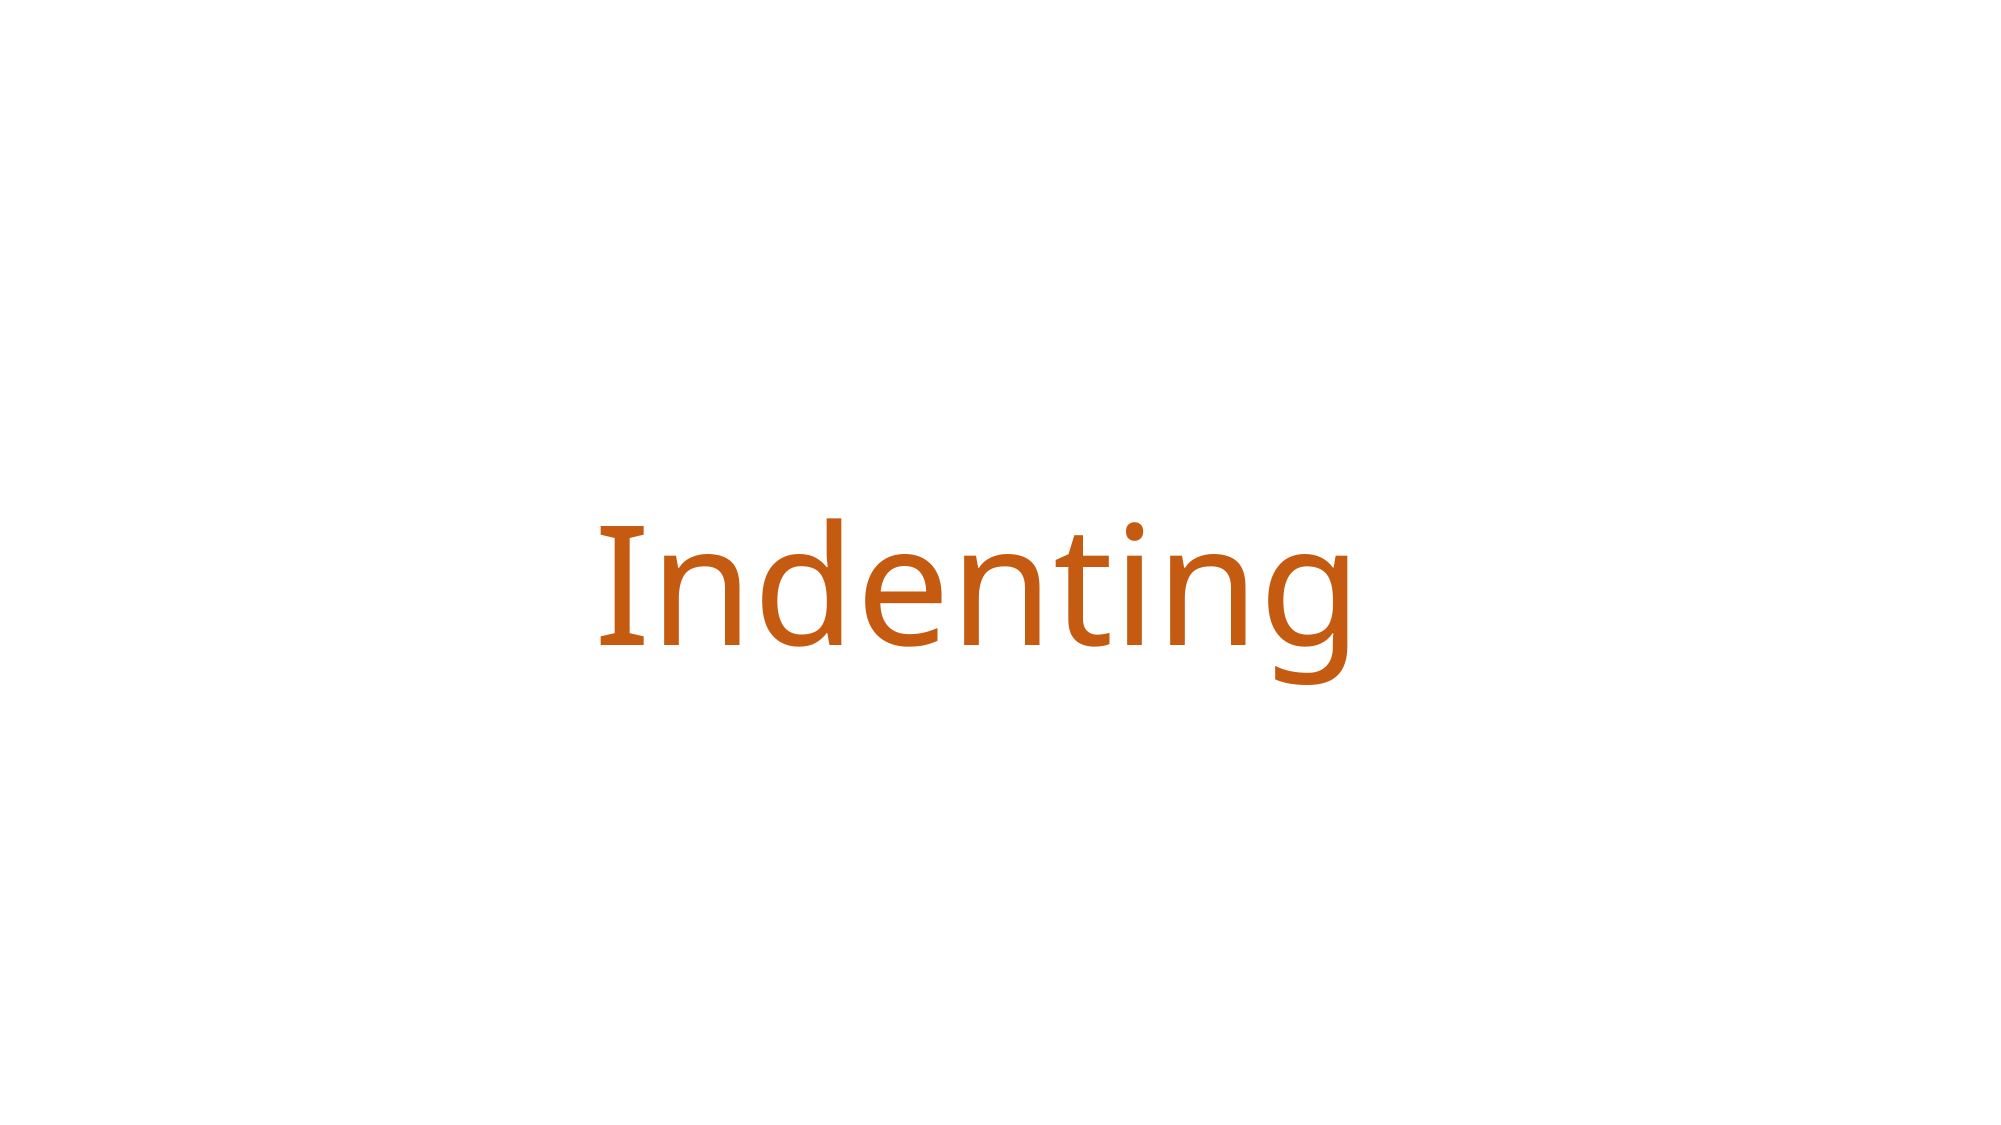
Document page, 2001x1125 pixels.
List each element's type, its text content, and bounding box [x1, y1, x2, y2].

list Indenting [137, 292, 1863, 1014]
